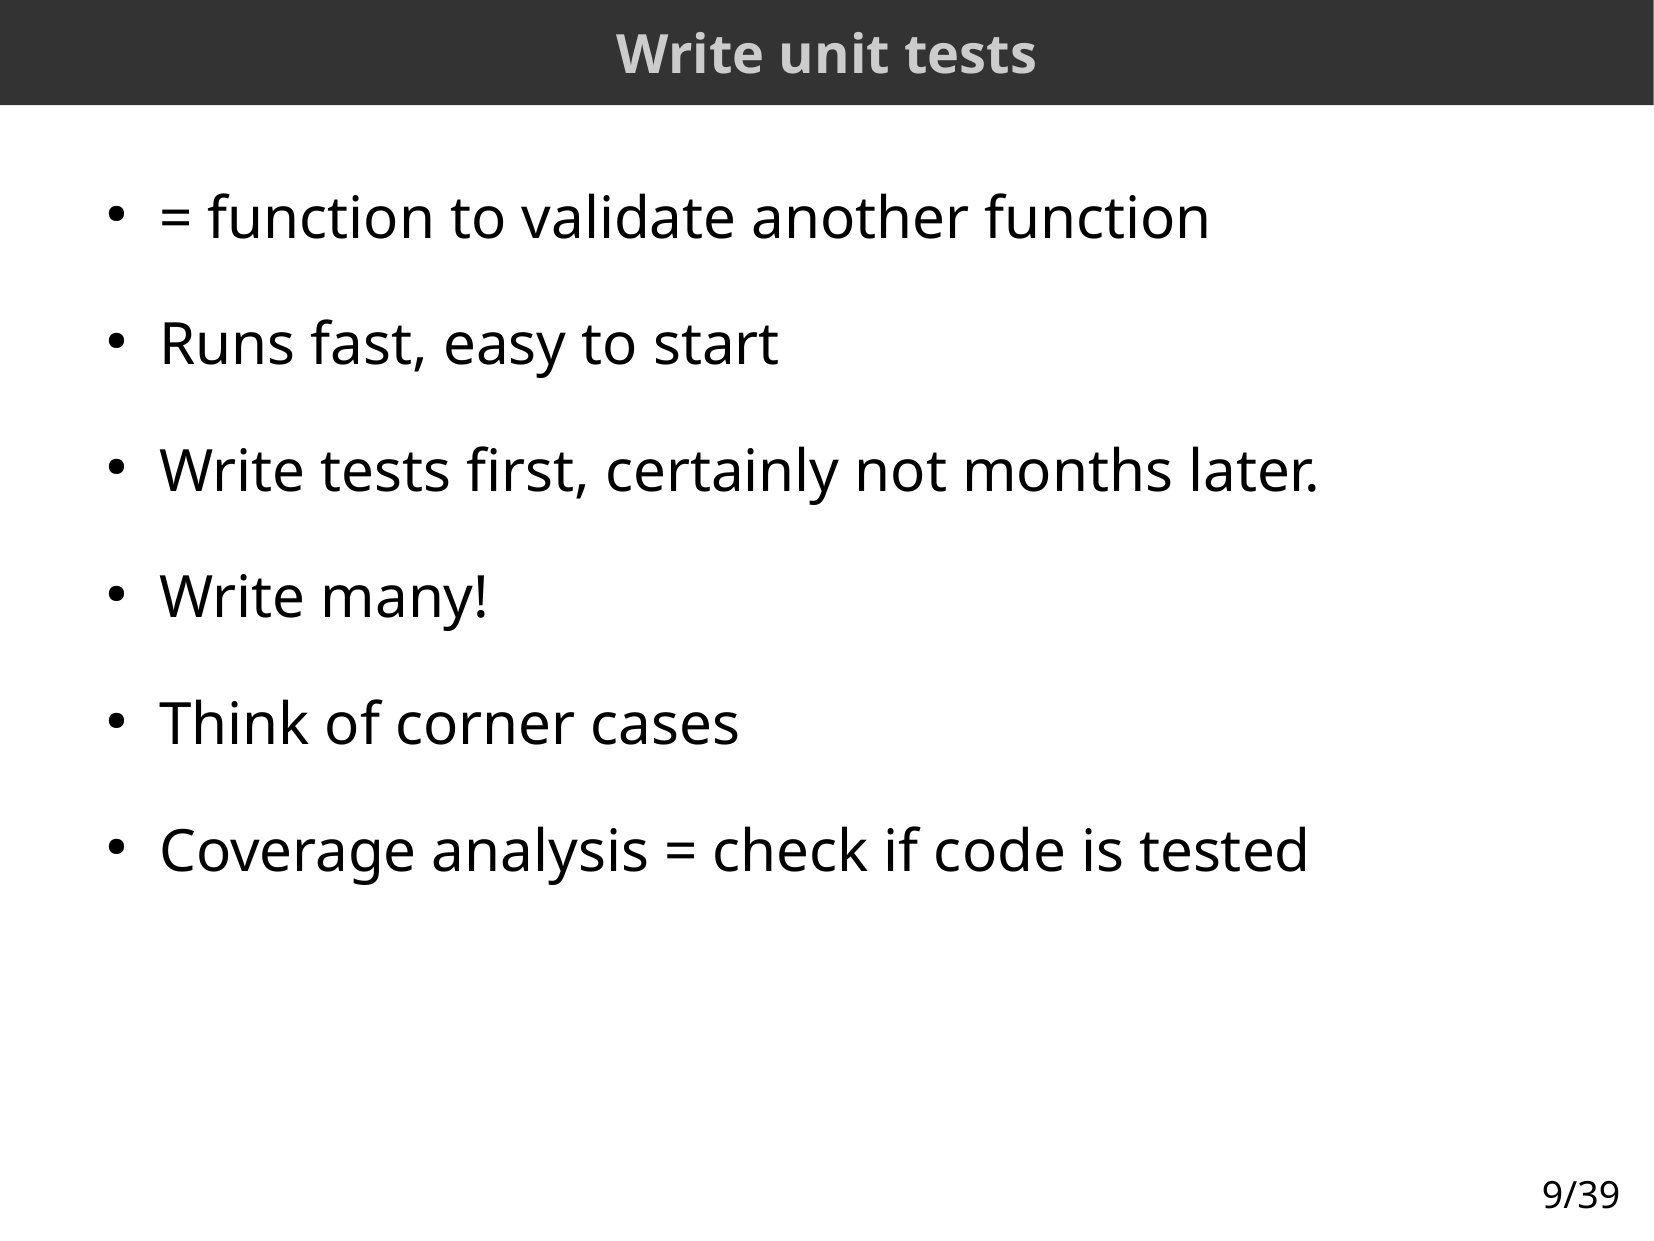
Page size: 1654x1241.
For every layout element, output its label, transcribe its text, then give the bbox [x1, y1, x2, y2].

title Write unit tests [0, 0, 1654, 105]
list = function to validate another function Runs fast, easy to start Write tests first, certainly not months later. Write many! Think of corner cases Coverage analysis = check if code is tested [0, 105, 1654, 1241]
